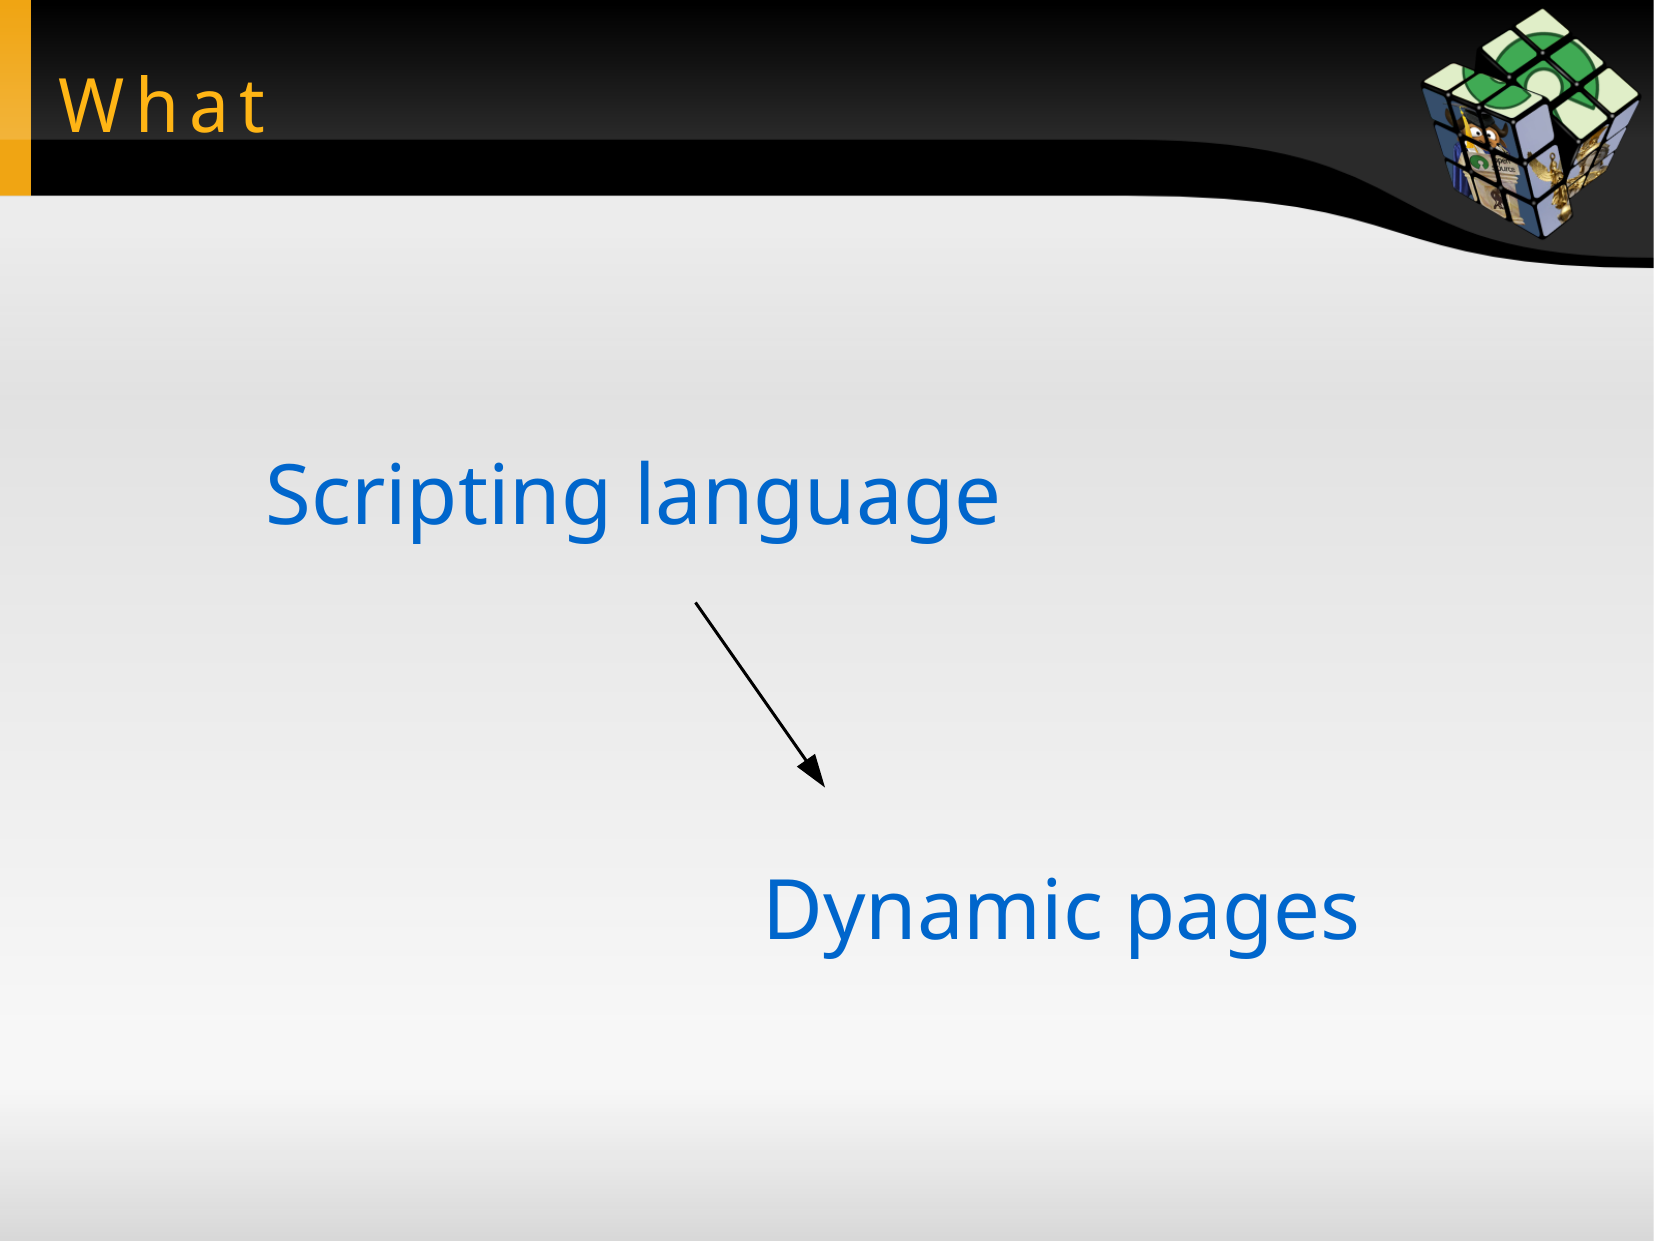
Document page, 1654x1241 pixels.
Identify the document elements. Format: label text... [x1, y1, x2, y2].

text_box Scripting language [250, 428, 983, 537]
picture [0, 0, 1654, 1241]
title What [59, 29, 1270, 178]
text_box Dynamic pages [747, 843, 1345, 952]
